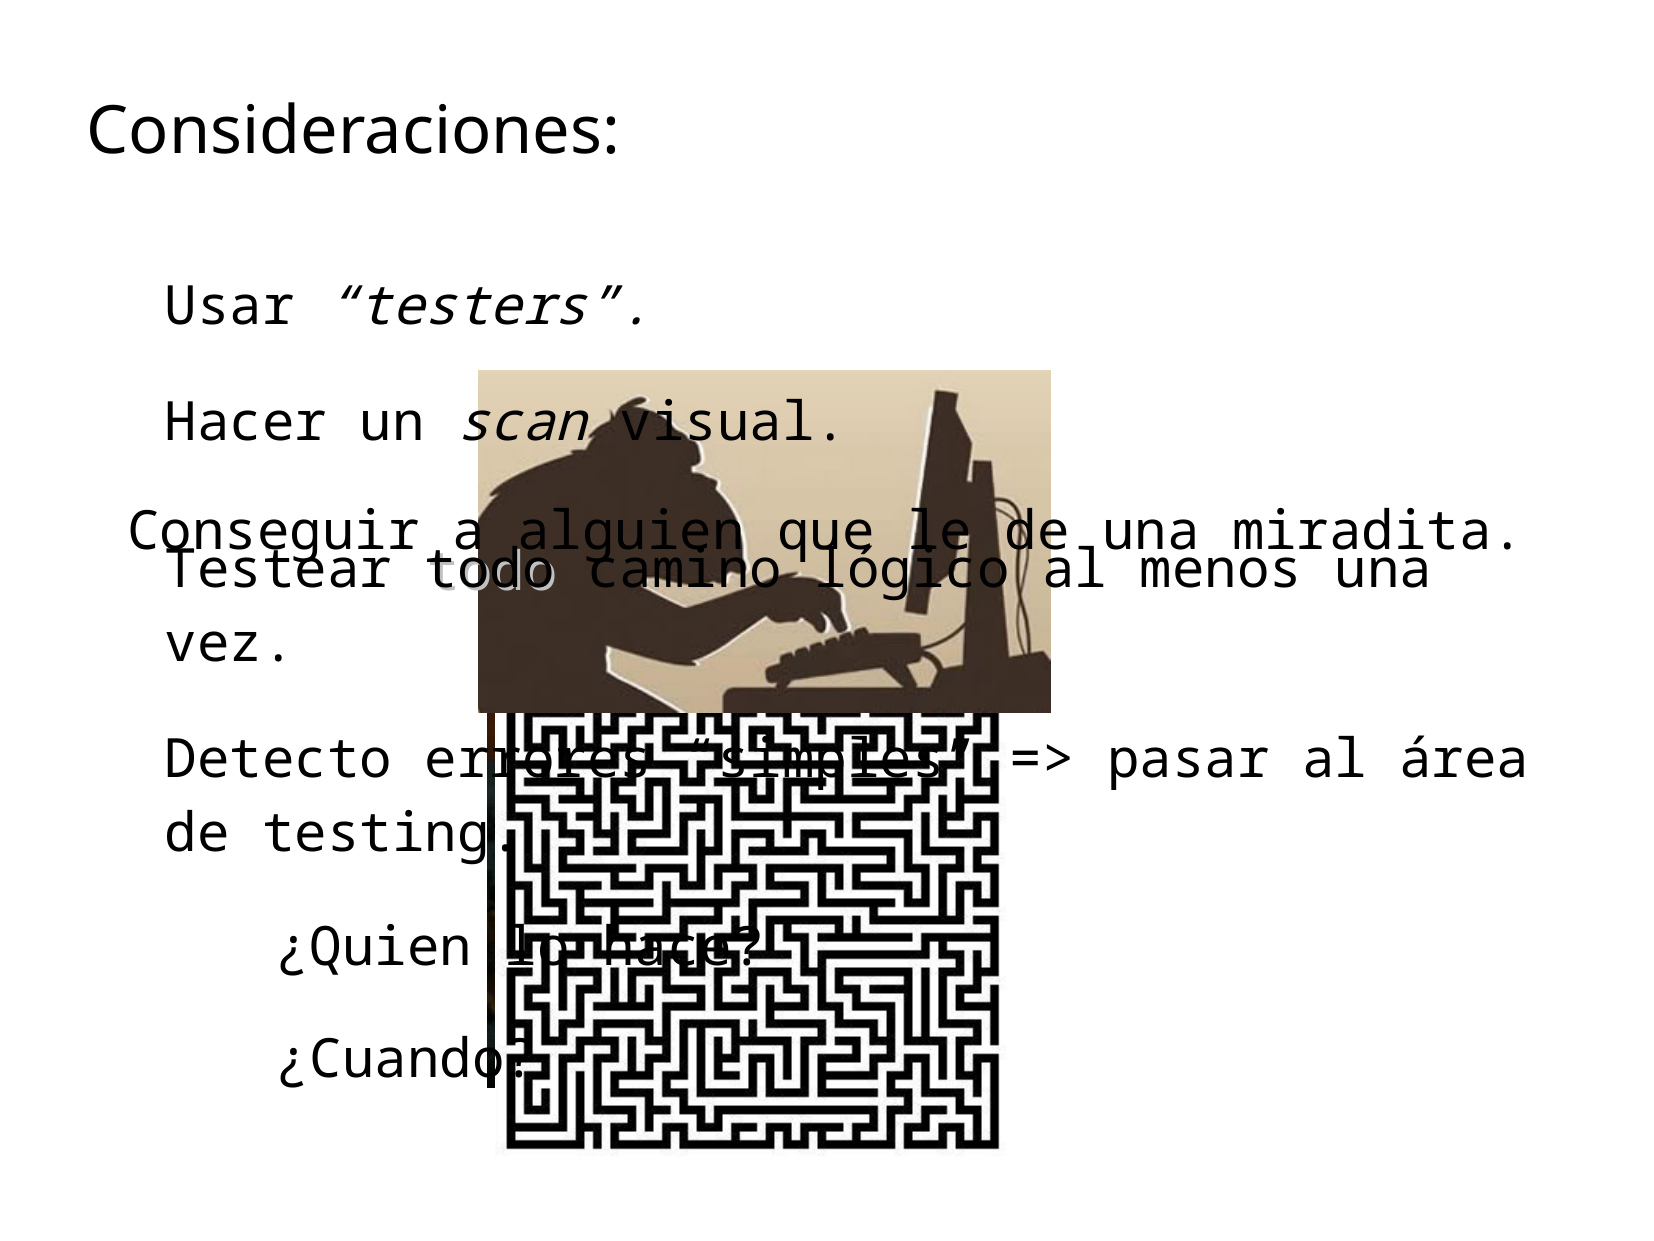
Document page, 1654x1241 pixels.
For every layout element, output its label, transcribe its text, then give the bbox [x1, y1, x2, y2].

text_box Conseguir a alguien que le de una miradita. [112, 484, 1576, 563]
text_box Hacer un scan visual. [75, 375, 1576, 453]
text_box Testear todo camino lógico al menos una vez. [75, 522, 1570, 712]
picture [487, 863, 1013, 900]
picture [478, 453, 1051, 484]
text_box ¿Quien lo hace? [262, 900, 1463, 978]
picture [495, 1091, 1013, 1163]
picture [478, 370, 1051, 375]
text_box Detecto errores “simples” => pasar al área de testing. [75, 712, 1576, 863]
text_box ¿Cuando? [262, 1012, 1463, 1091]
text_box Consideraciones: [72, 75, 1538, 180]
picture [487, 978, 1013, 1012]
text_box Usar “testers”. [75, 259, 1576, 338]
